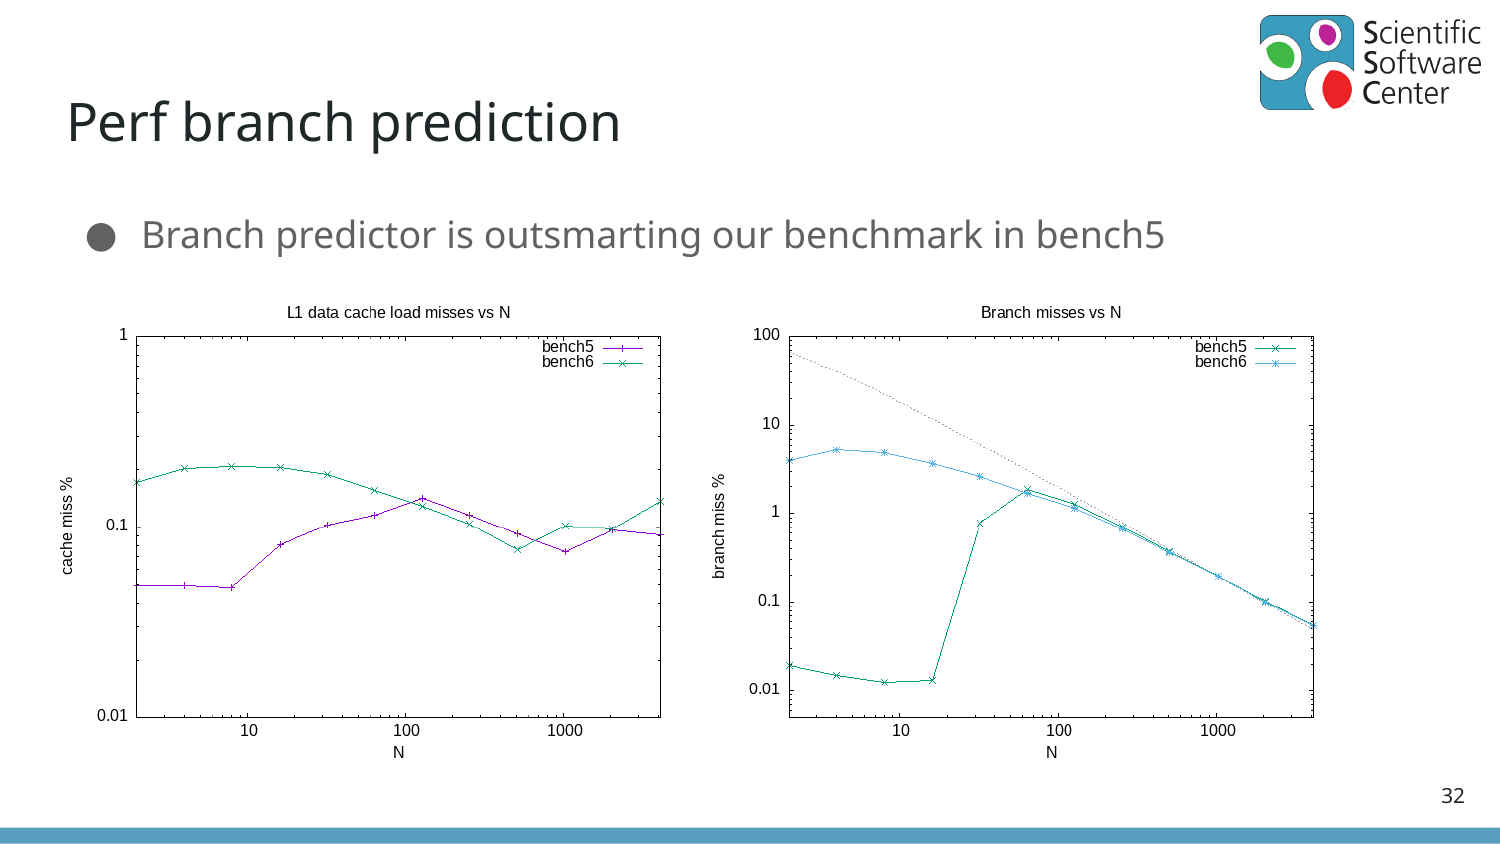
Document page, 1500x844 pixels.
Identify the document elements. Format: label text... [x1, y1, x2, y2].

picture [707, 291, 1340, 765]
picture [1260, 15, 1481, 110]
slide_number <number> [1389, 764, 1480, 830]
picture [55, 291, 687, 765]
title Perf branch prediction [51, 72, 1449, 167]
list Branch predictor is outsmarting our benchmark in bench5 [51, 189, 1449, 750]
